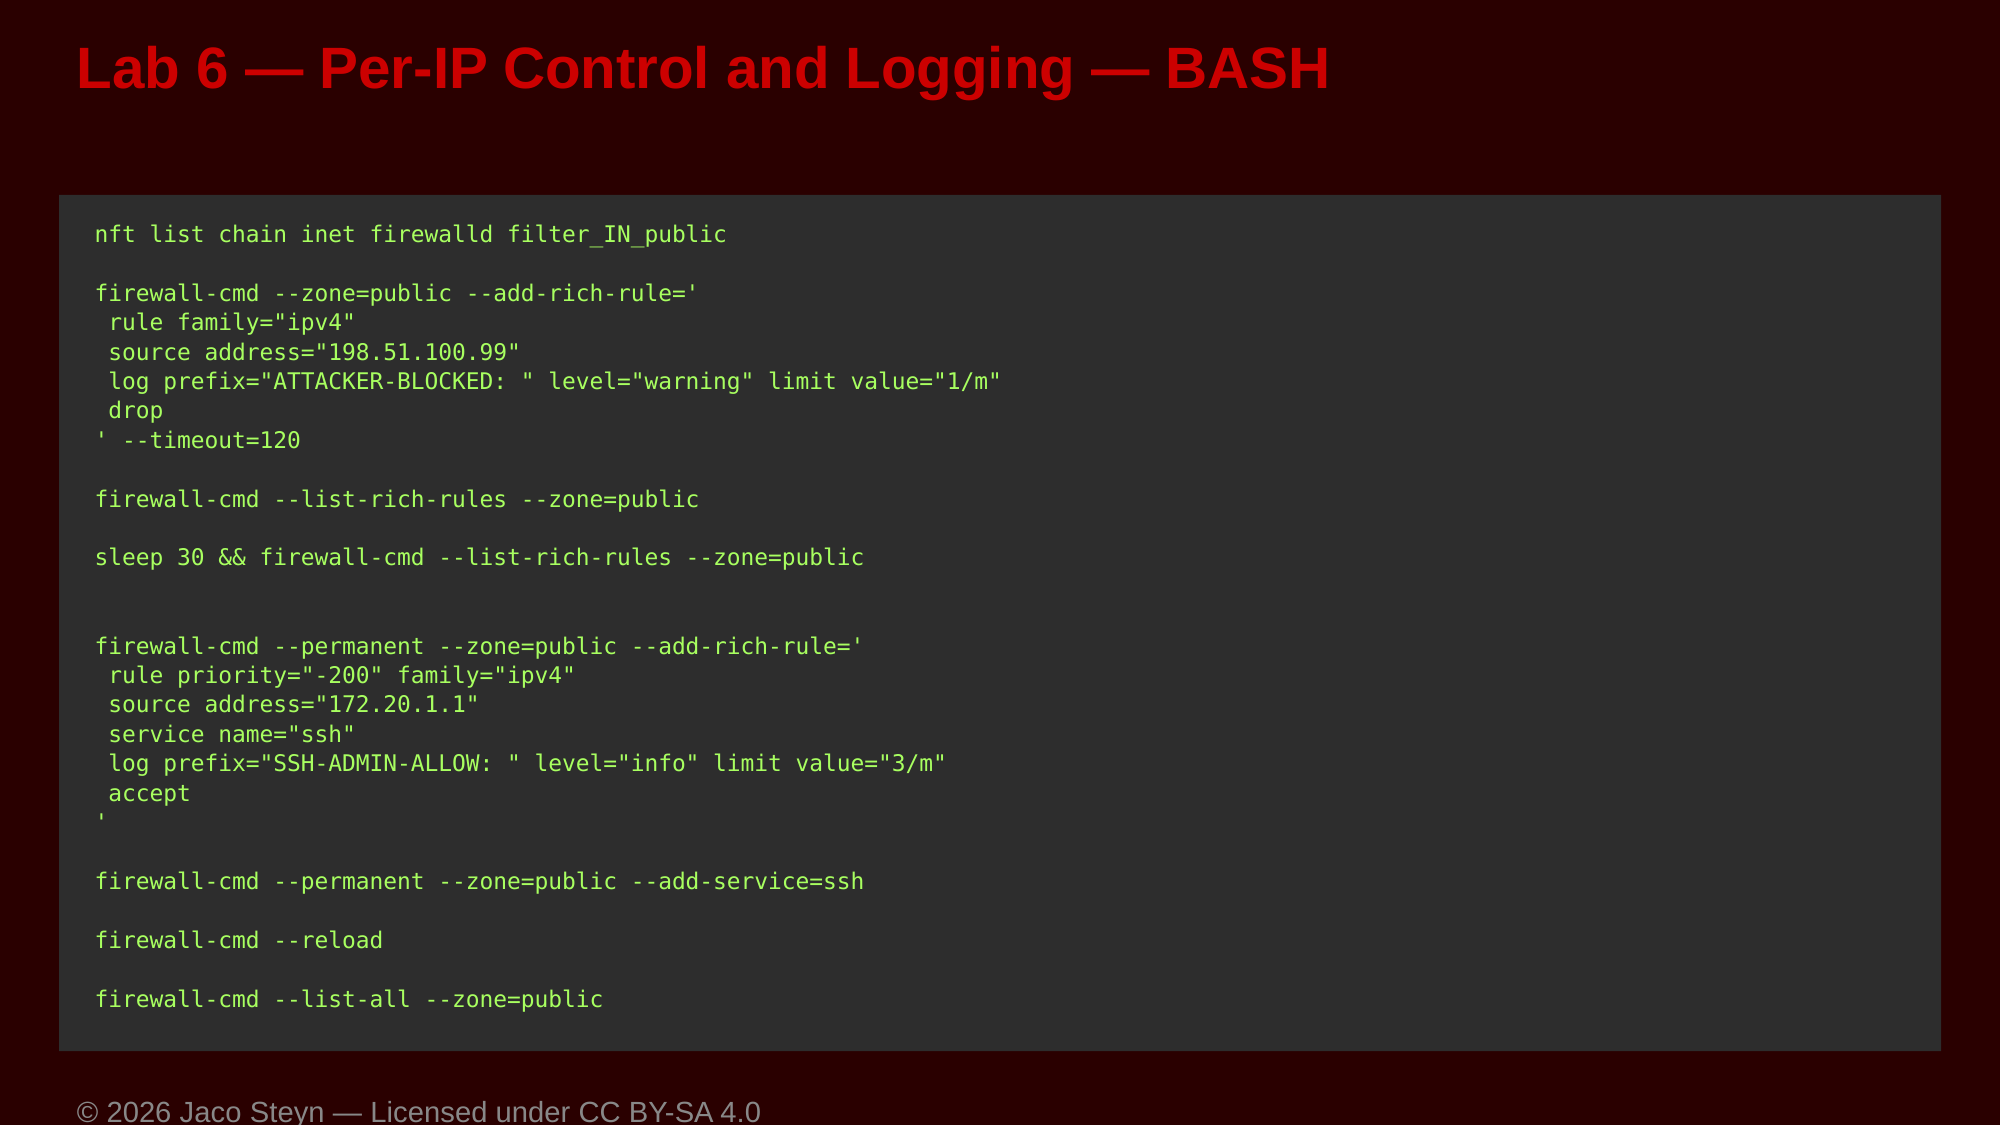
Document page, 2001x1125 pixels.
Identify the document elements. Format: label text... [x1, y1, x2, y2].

text_box Lab 6 — Per-IP Control and Logging — BASH [59, 23, 1942, 178]
text_box © 2026 Jaco Steyn — Licensed under CC BY-SA 4.0 [59, 1083, 1942, 1120]
text_box nft list chain inet firewalld filter_IN_public firewall-cmd --zone=public --add-rich-rule=' rule family="ipv4" source address="198.51.100.99" log prefix="ATTACKER-BLOCKED: " level="warning" limit value="1/m" drop ' --timeout=120 firewall-cmd --list-rich-rules --zone=public sleep 30 && firewall-cmd --list-rich-rules --zone=public firewall-cmd --permanent --zone=public --add-rich-rule=' rule priority="-200" family="ipv4" source address="172.20.1.1" service name="ssh" log prefix="SSH-ADMIN-ALLOW: " level="info" limit value="3/m" accept ' firewall-cmd --permanent --zone=public --add-service=ssh firewall-cmd --reload firewall-cmd --list-all --zone=public [59, 194, 1942, 1052]
